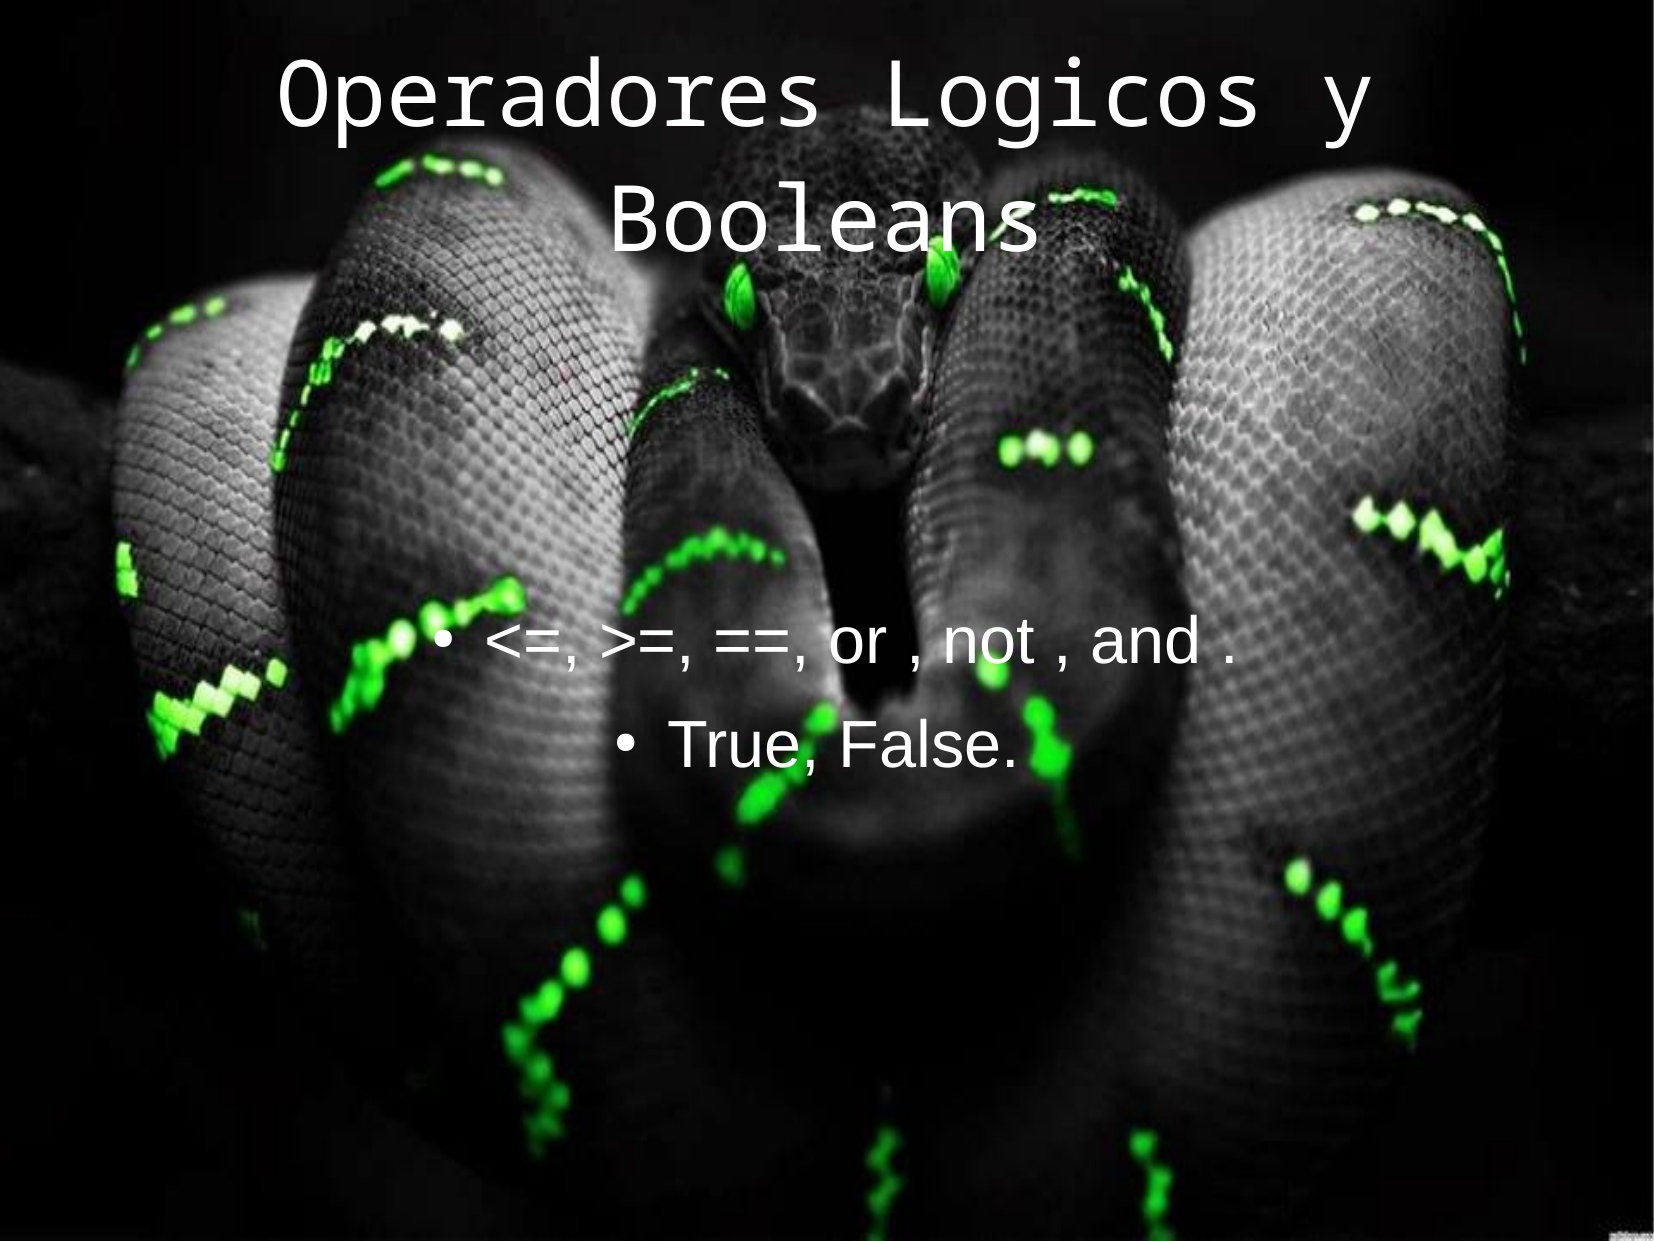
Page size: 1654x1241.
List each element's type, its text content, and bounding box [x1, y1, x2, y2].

list <=, >=, ==, or , not , and . True, False. [82, 290, 1571, 1010]
picture [0, 0, 1654, 1241]
title Operadores Logicos y Booleans [82, 49, 1571, 257]
